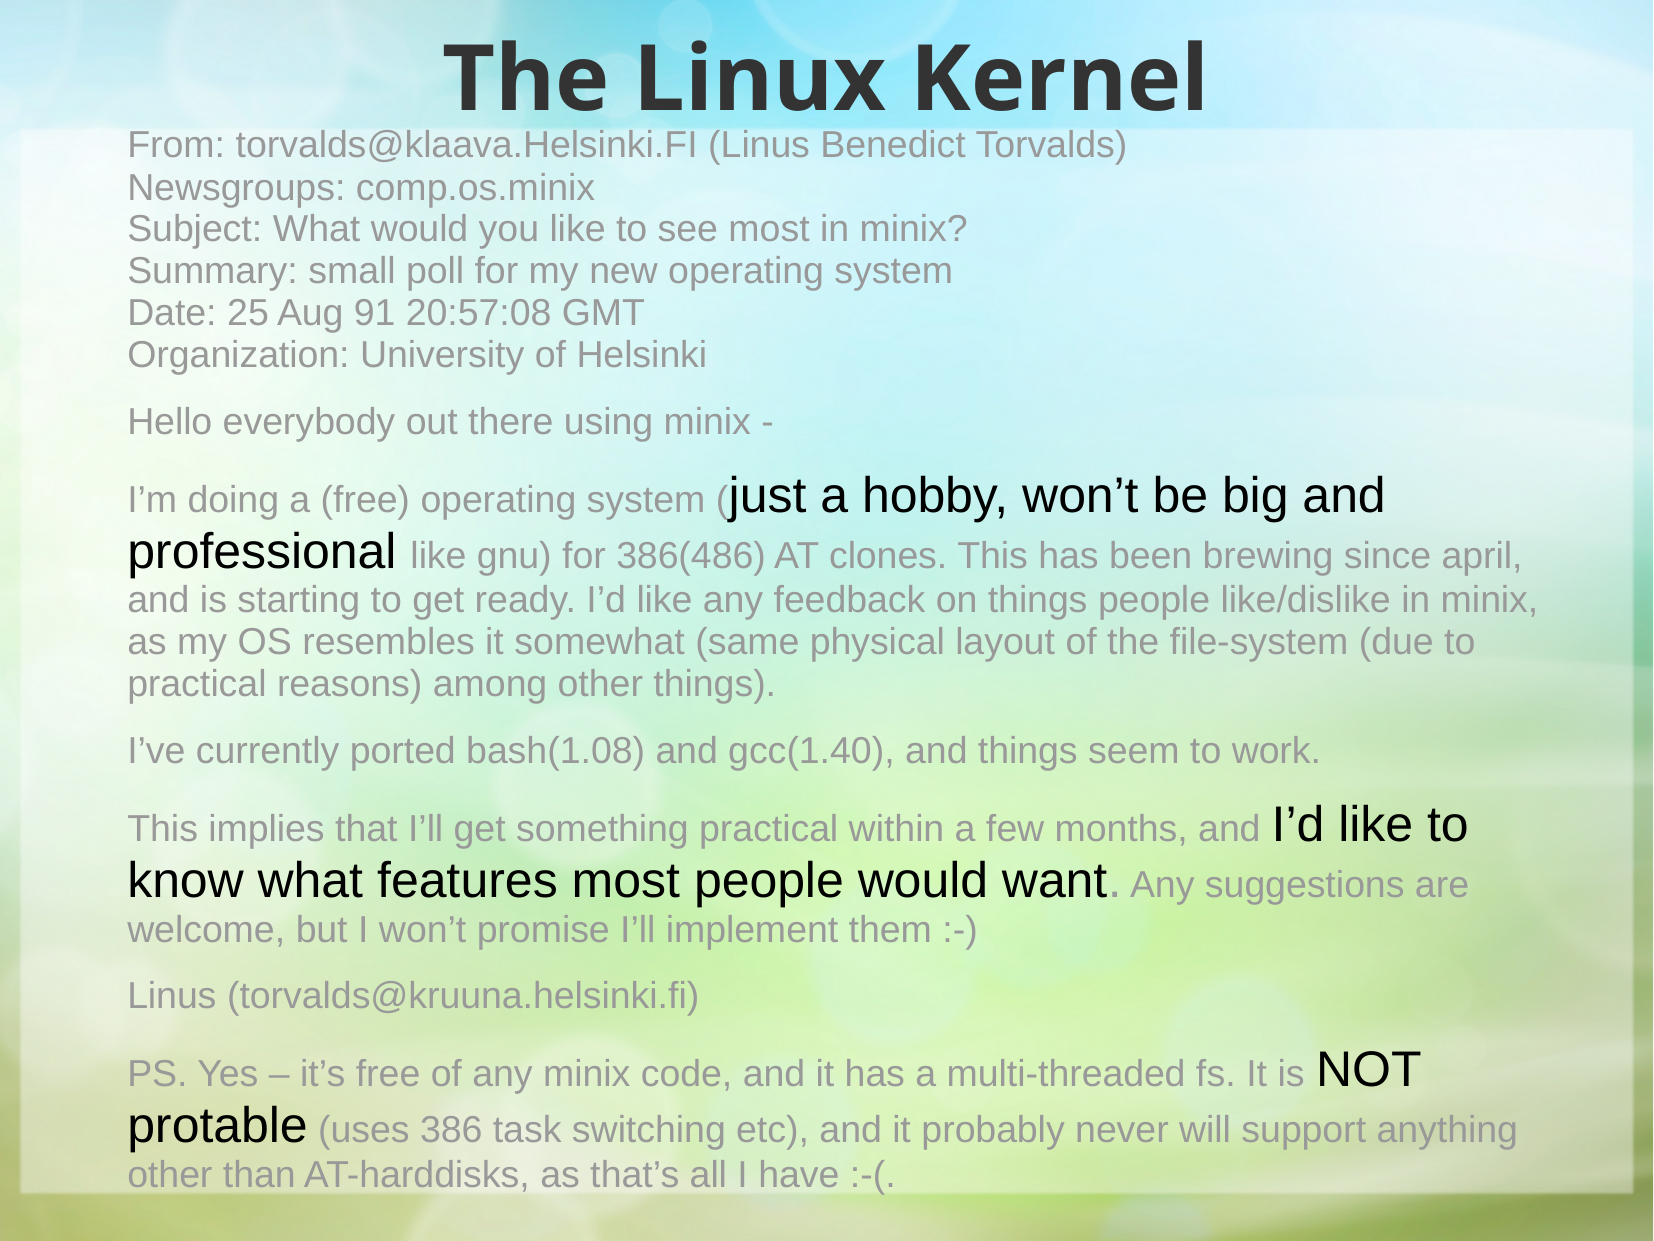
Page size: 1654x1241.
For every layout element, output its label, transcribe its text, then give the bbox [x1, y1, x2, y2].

picture [0, 0, 1654, 1241]
title The Linux Kernel [82, 0, 1571, 151]
text_box From: torvalds@klaava.Helsinki.FI (Linus Benedict Torvalds) Newsgroups: comp.os.minix Subject: What would you like to see most in minix? Summary: small poll for my new operating system Date: 25 Aug 91 20:57:08 GMT Organization: University of Helsinki Hello everybody out there using minix - I’m doing a (free) operating system (just a hobby, won’t be big and professional like gnu) for 386(486) AT clones. This has been brewing since april, and is starting to get ready. I’d like any feedback on things people like/dislike in minix, as my OS resembles it somewhat (same physical layout of the file-system (due to practical reasons) among other things). I’ve currently ported bash(1.08) and gcc(1.40), and things seem to work. This implies that I’ll get something practical within a few months, and I’d like to know what features most people would want. Any suggestions are welcome, but I won’t promise I’ll implement them :-) Linus (torvalds@kruuna.helsinki.fi) PS. Yes – it’s free of any minix code, and it has a multi-threaded fs. It is NOT protable (uses 386 task switching etc), and it probably never will support anything other than AT-harddisks, as that’s all I have :-(. [112, 116, 1575, 1203]
